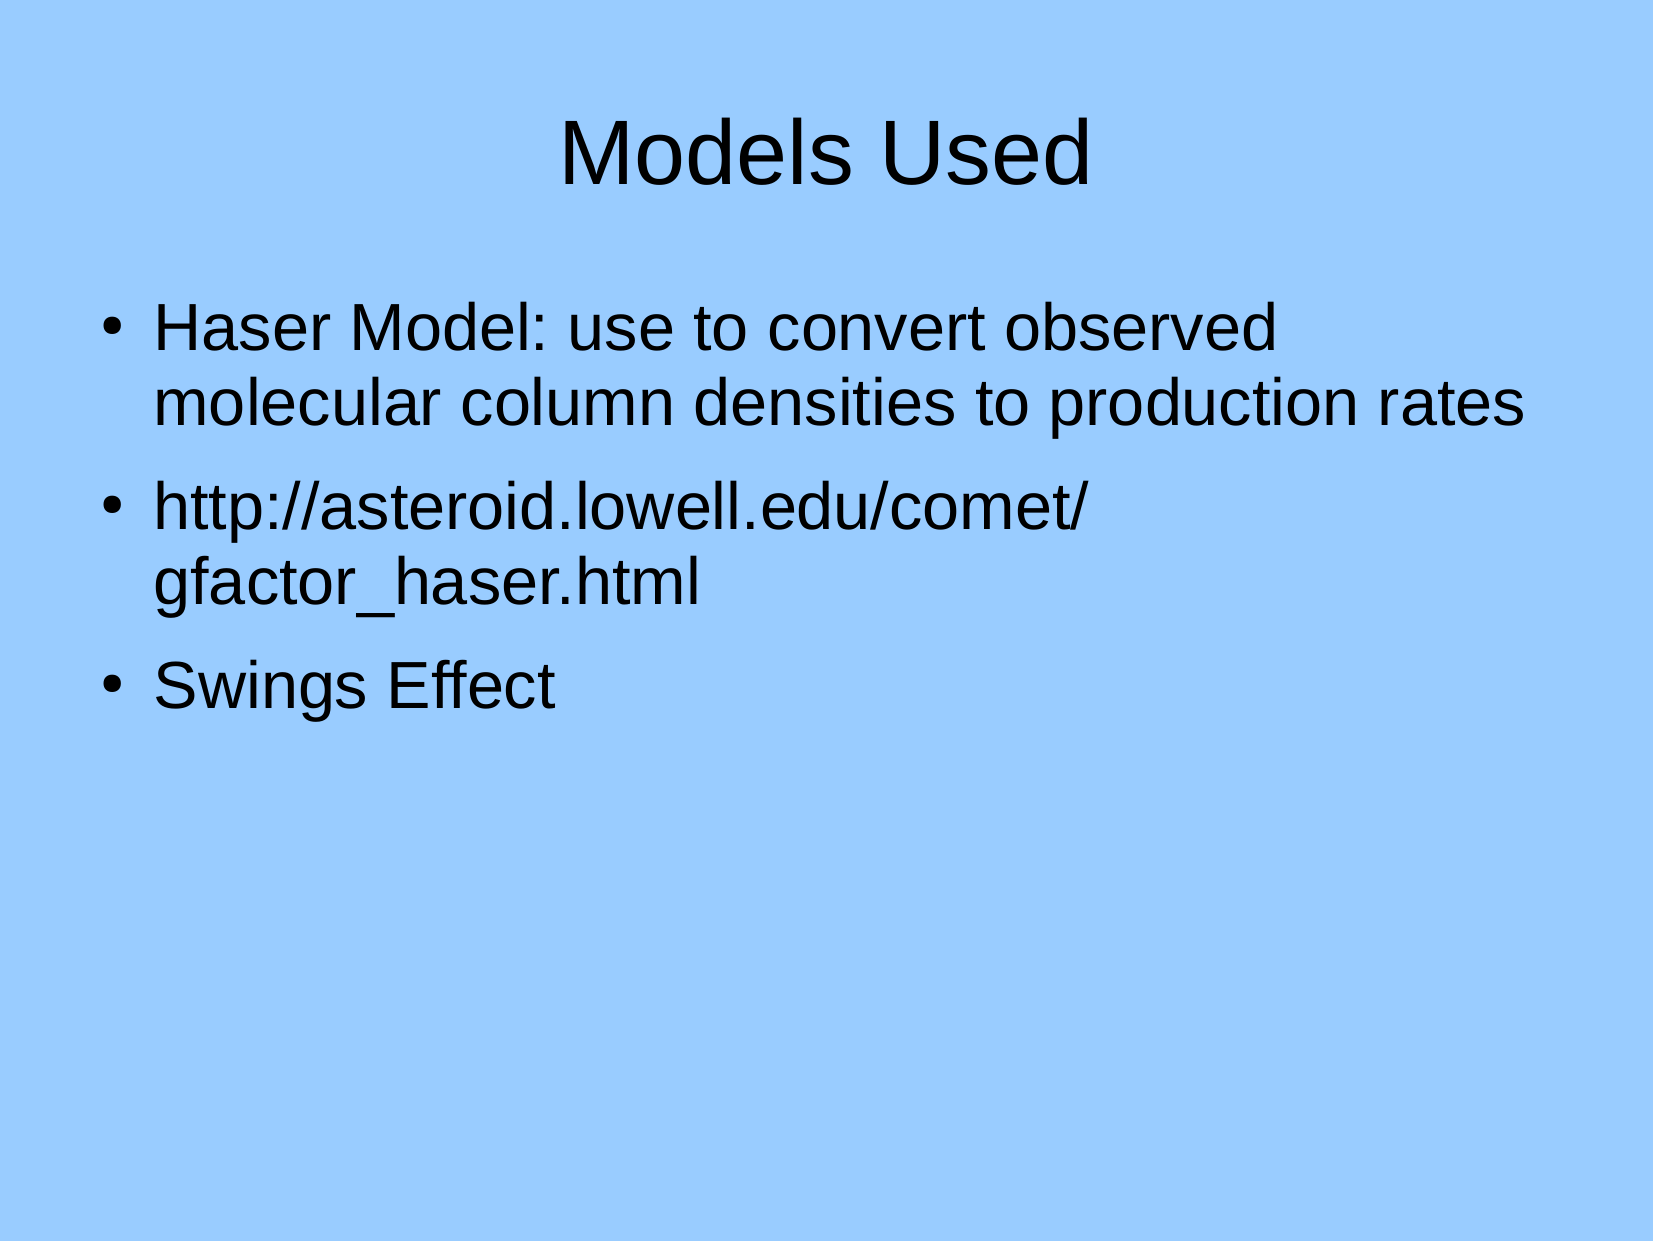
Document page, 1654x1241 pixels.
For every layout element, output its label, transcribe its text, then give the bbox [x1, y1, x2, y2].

title Models Used [82, 49, 1571, 257]
list Haser Model: use to convert observed molecular column densities to production rates http://asteroid.lowell.edu/comet/gfactor_haser.html Swings Effect [82, 290, 1538, 1010]
